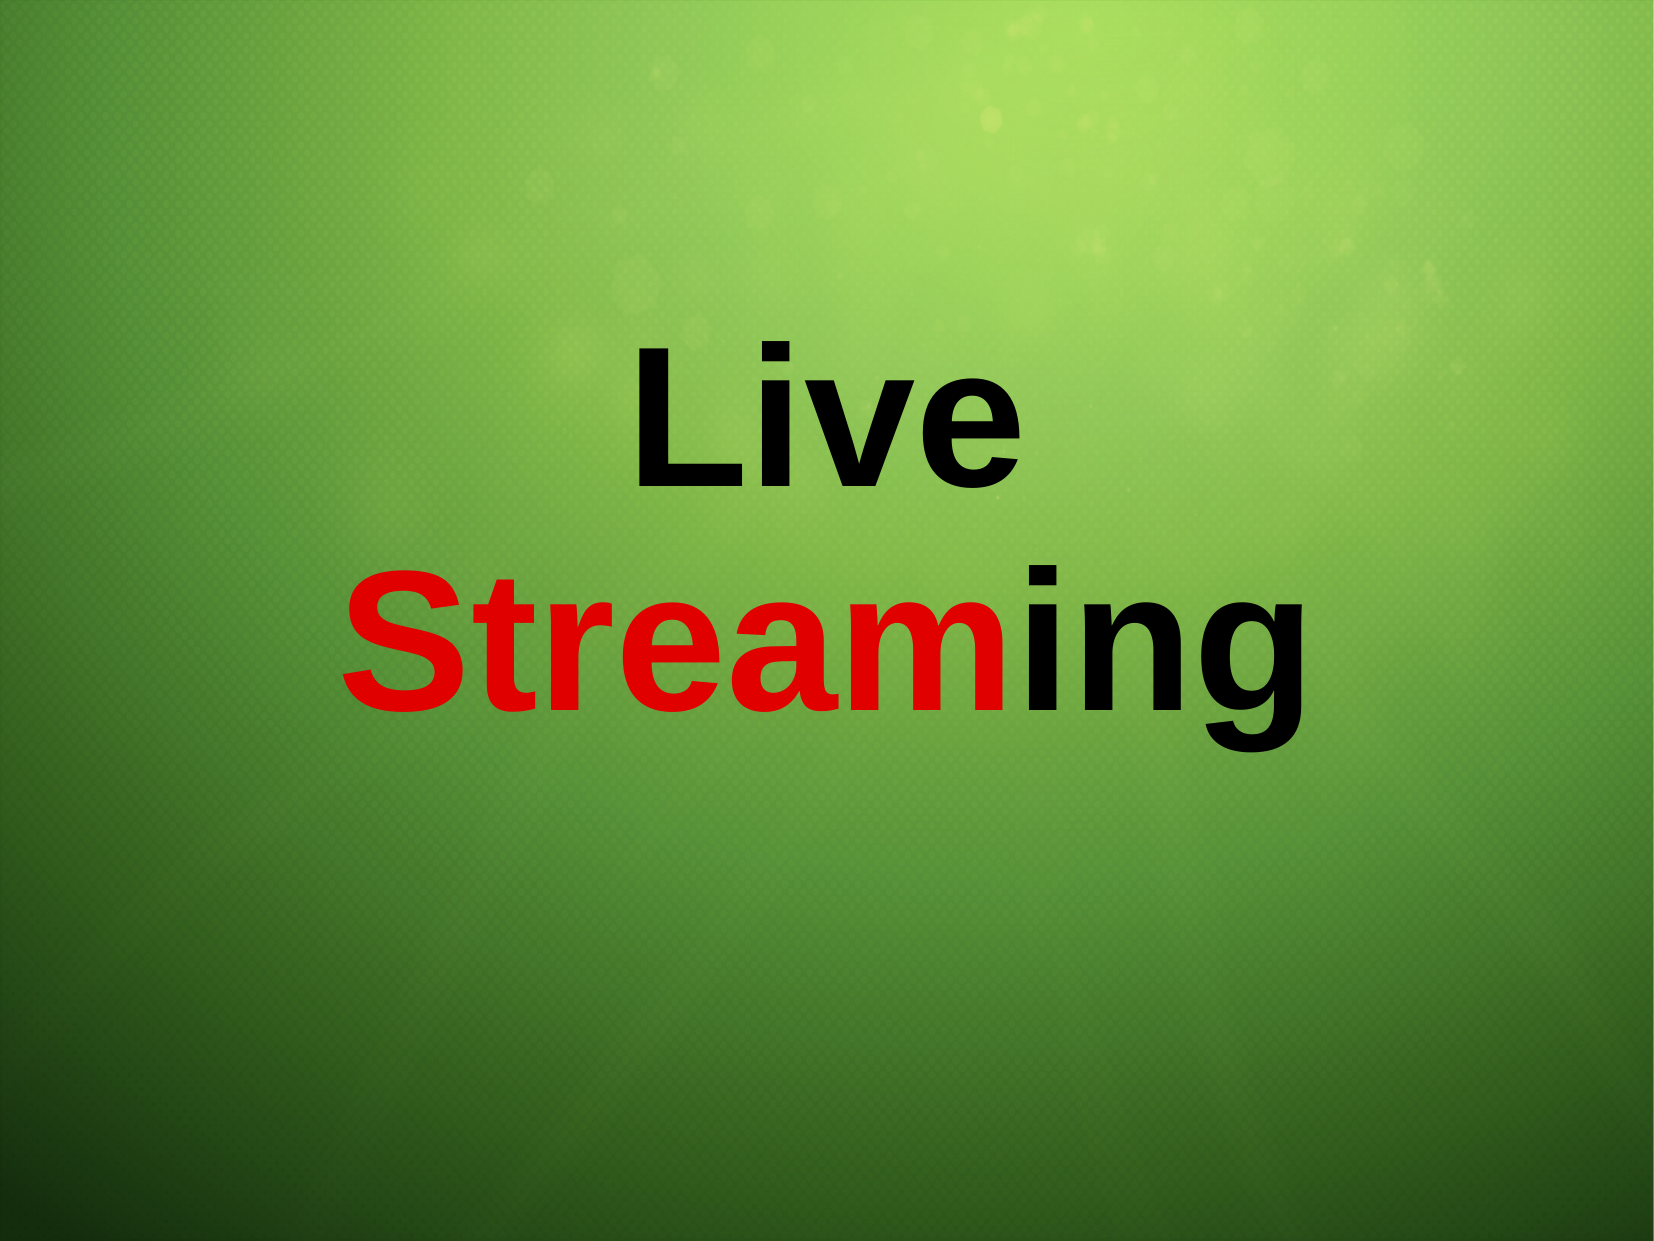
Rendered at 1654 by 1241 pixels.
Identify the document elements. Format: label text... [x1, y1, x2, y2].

subtitle Live Streaming [82, 49, 1571, 1010]
picture [0, 0, 1654, 1241]
